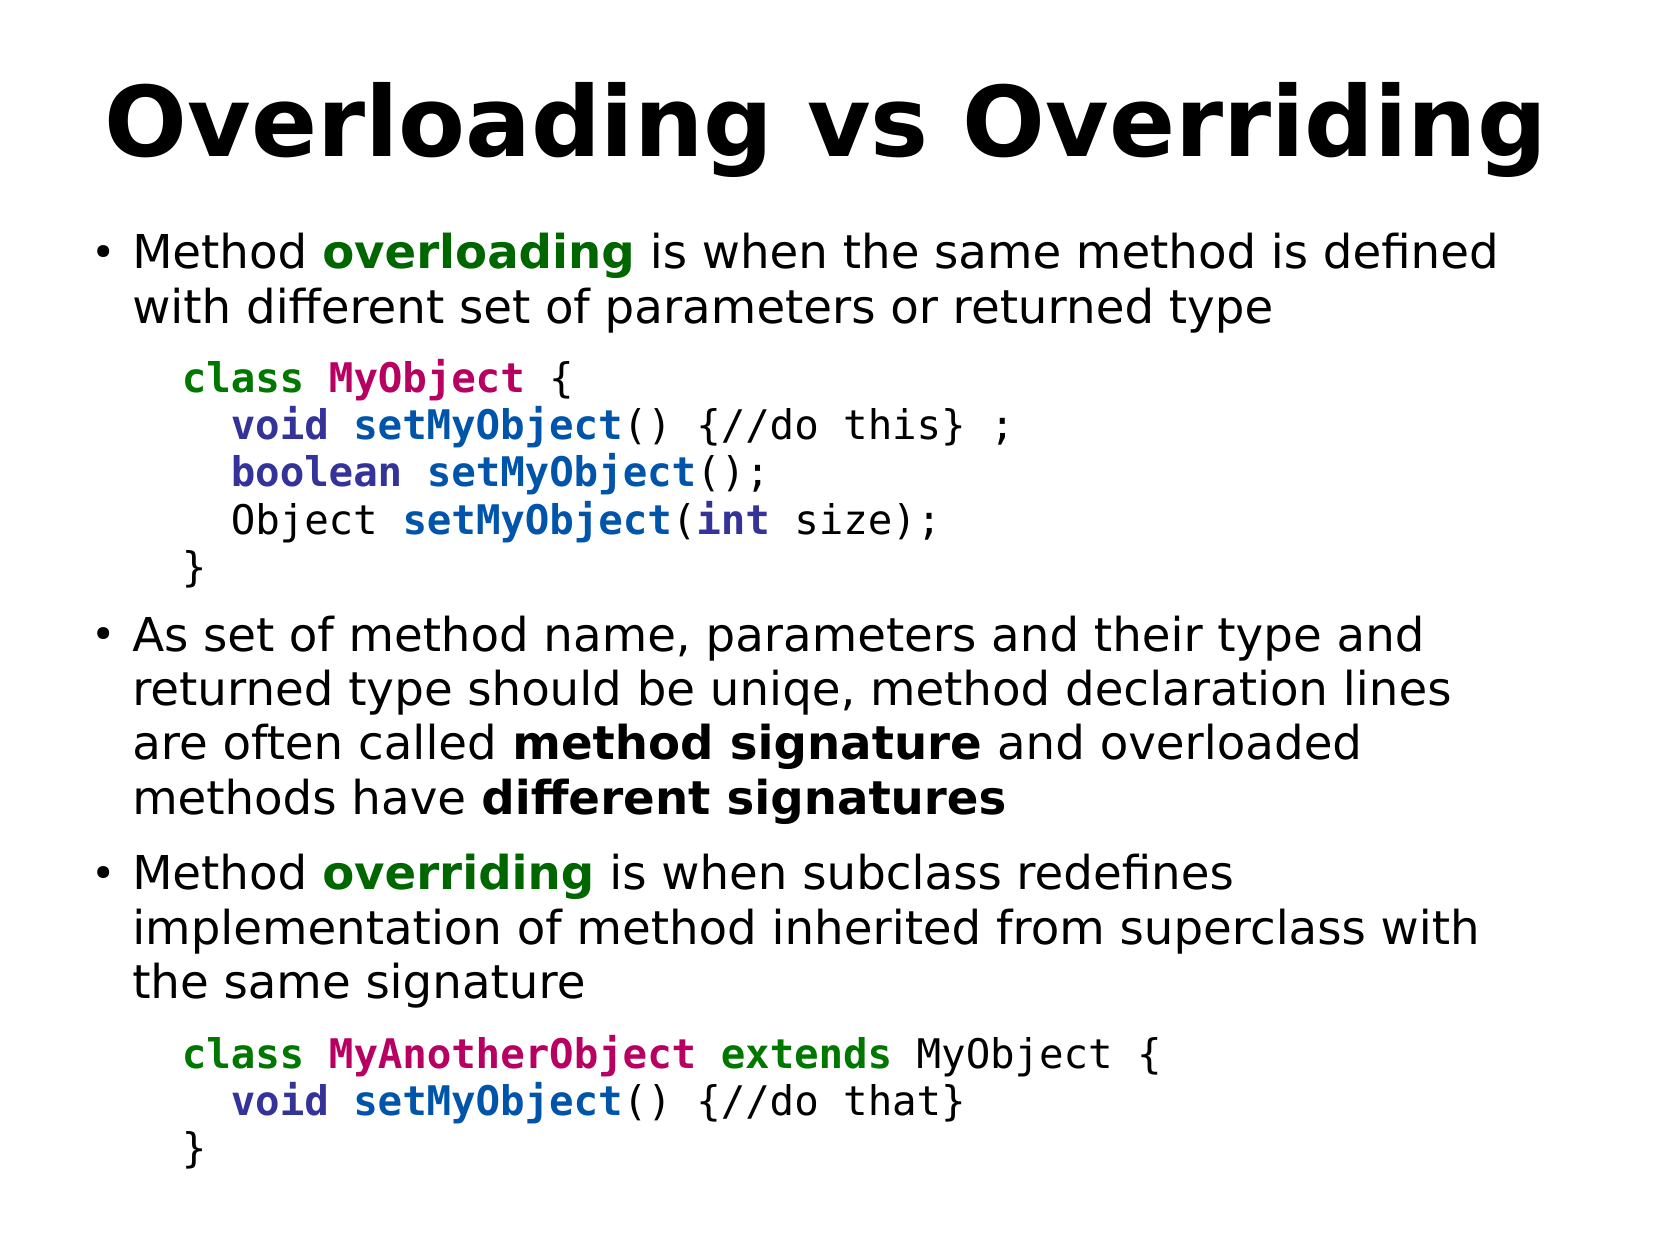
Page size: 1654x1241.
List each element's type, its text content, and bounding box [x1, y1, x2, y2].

list Method overloading is when the same method is defined with different set of parameters or returned type class MyObject { void setMyObject() {//do this} ; boolean setMyObject(); Object setMyObject(int size); } As set of method name, parameters and their type and returned type should be uniqe, method declaration lines are often called method signature and overloaded methods have different signatures Method overriding is when subclass redefines implementation of method inherited from superclass with the same signature class MyAnotherObject extends MyObject { void setMyObject() {//do that} } [82, 225, 1538, 1186]
title Overloading vs Overriding [82, 49, 1571, 196]
